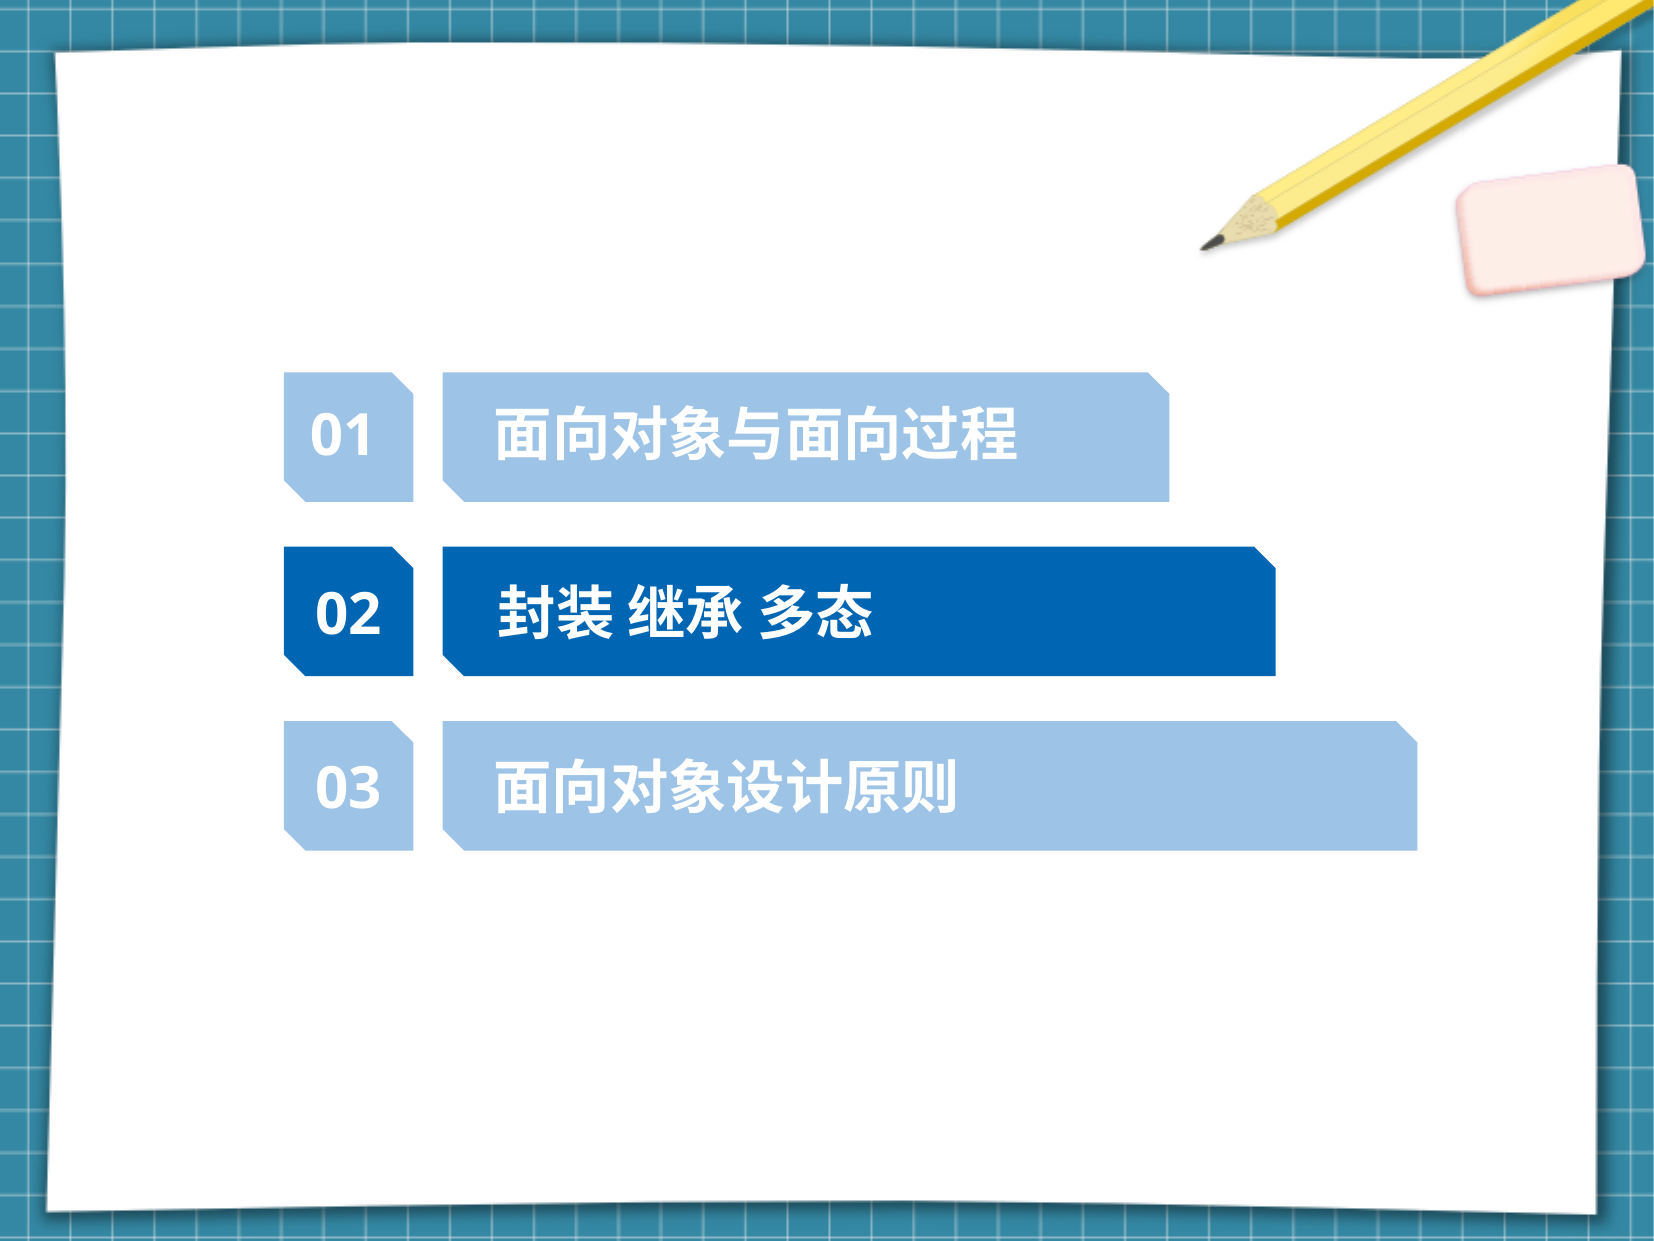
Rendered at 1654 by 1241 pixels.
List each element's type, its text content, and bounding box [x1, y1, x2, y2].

text_box [442, 546, 1276, 677]
text_box [283, 546, 414, 677]
text_box [283, 372, 414, 502]
text_box 02 [300, 568, 397, 654]
text_box [442, 372, 1170, 502]
text_box [442, 721, 1418, 851]
text_box 面向对象与面向过程 [479, 389, 1033, 474]
picture [0, 0, 1654, 1241]
text_box 01 [295, 389, 392, 474]
text_box 03 [300, 742, 397, 828]
text_box 面向对象设计原则 [479, 742, 975, 828]
text_box 封装 继承 多态 [483, 568, 889, 654]
text_box [283, 721, 414, 851]
